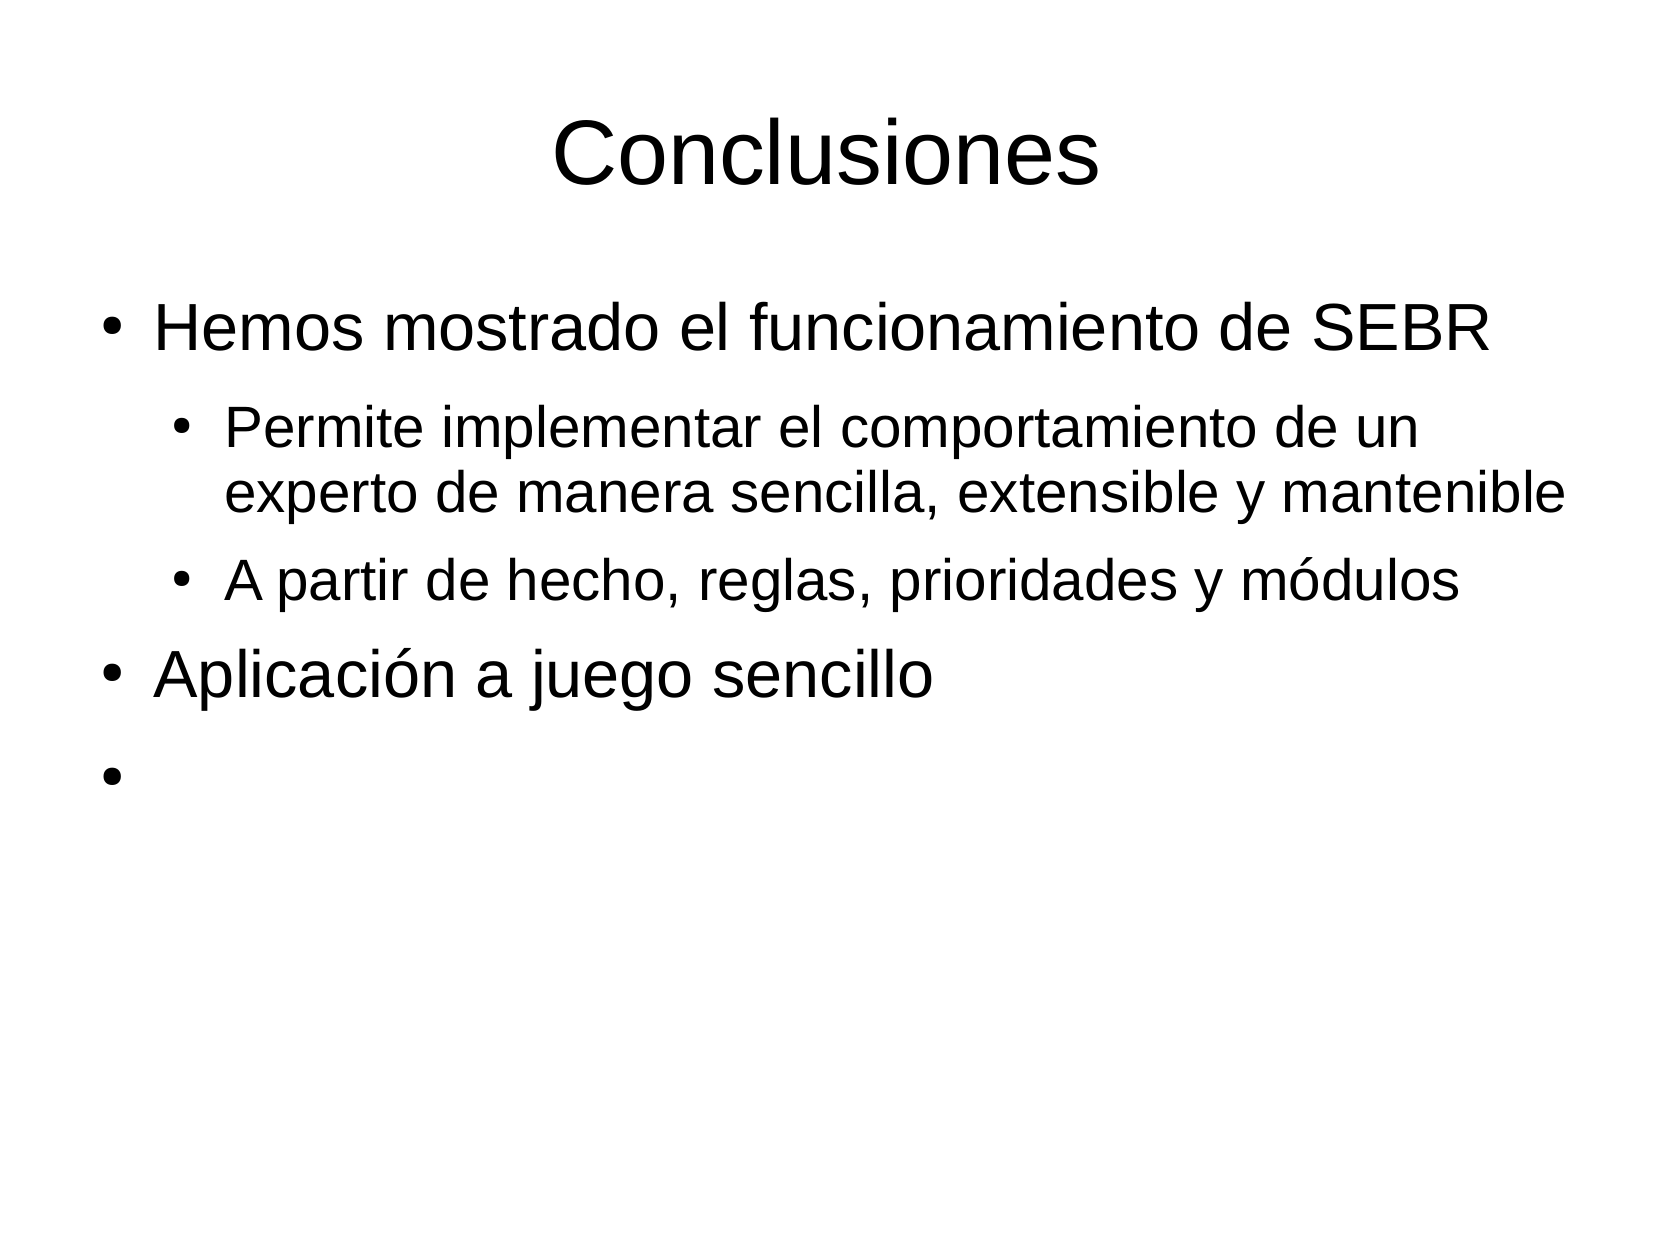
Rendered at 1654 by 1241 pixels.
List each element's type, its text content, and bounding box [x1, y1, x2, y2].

list Hemos mostrado el funcionamiento de SEBR Permite implementar el comportamiento de un experto de manera sencilla, extensible y mantenible A partir de hecho, reglas, prioridades y módulos Aplicación a juego sencillo [82, 290, 1571, 1109]
title Conclusiones [82, 49, 1571, 257]
